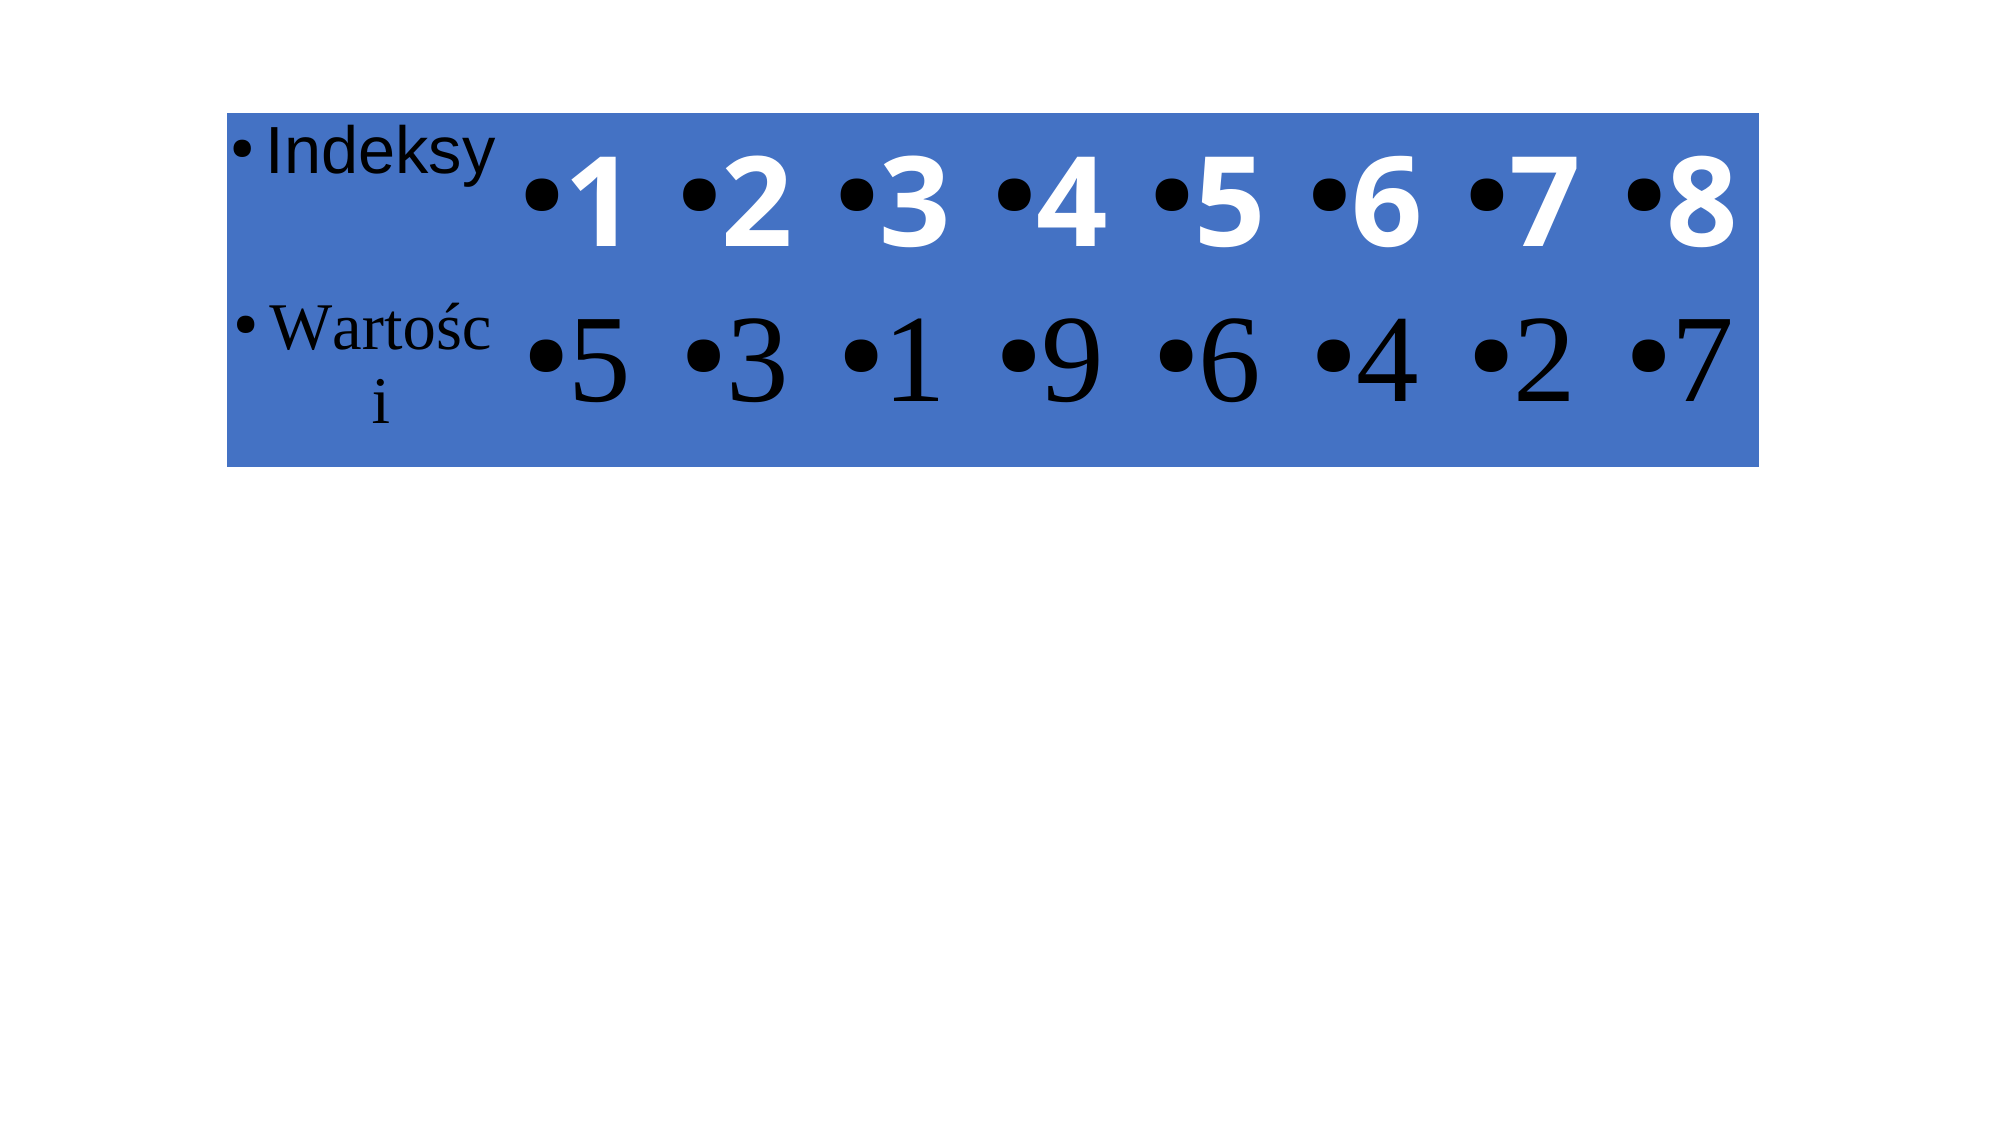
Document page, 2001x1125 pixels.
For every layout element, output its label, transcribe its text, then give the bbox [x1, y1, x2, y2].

table_cell 3 [656, 290, 814, 467]
table_header 5 [1129, 113, 1286, 290]
table_cell 6 [1129, 290, 1286, 467]
table_cell 9 [971, 290, 1129, 467]
table_cell Wartości [227, 290, 499, 467]
table_header 3 [814, 113, 971, 290]
table_header 1 [499, 113, 656, 290]
table_header 6 [1286, 113, 1444, 290]
table_cell 2 [1444, 290, 1601, 467]
table_header 7 [1444, 113, 1601, 290]
table_cell 7 [1601, 290, 1759, 467]
table_cell 4 [1286, 290, 1444, 467]
table_header 2 [656, 113, 814, 290]
table_header 8 [1601, 113, 1759, 290]
table_header 4 [971, 113, 1129, 290]
table_cell 5 [499, 290, 656, 467]
table_header Indeksy [227, 113, 499, 290]
table_cell 1 [814, 290, 971, 467]
